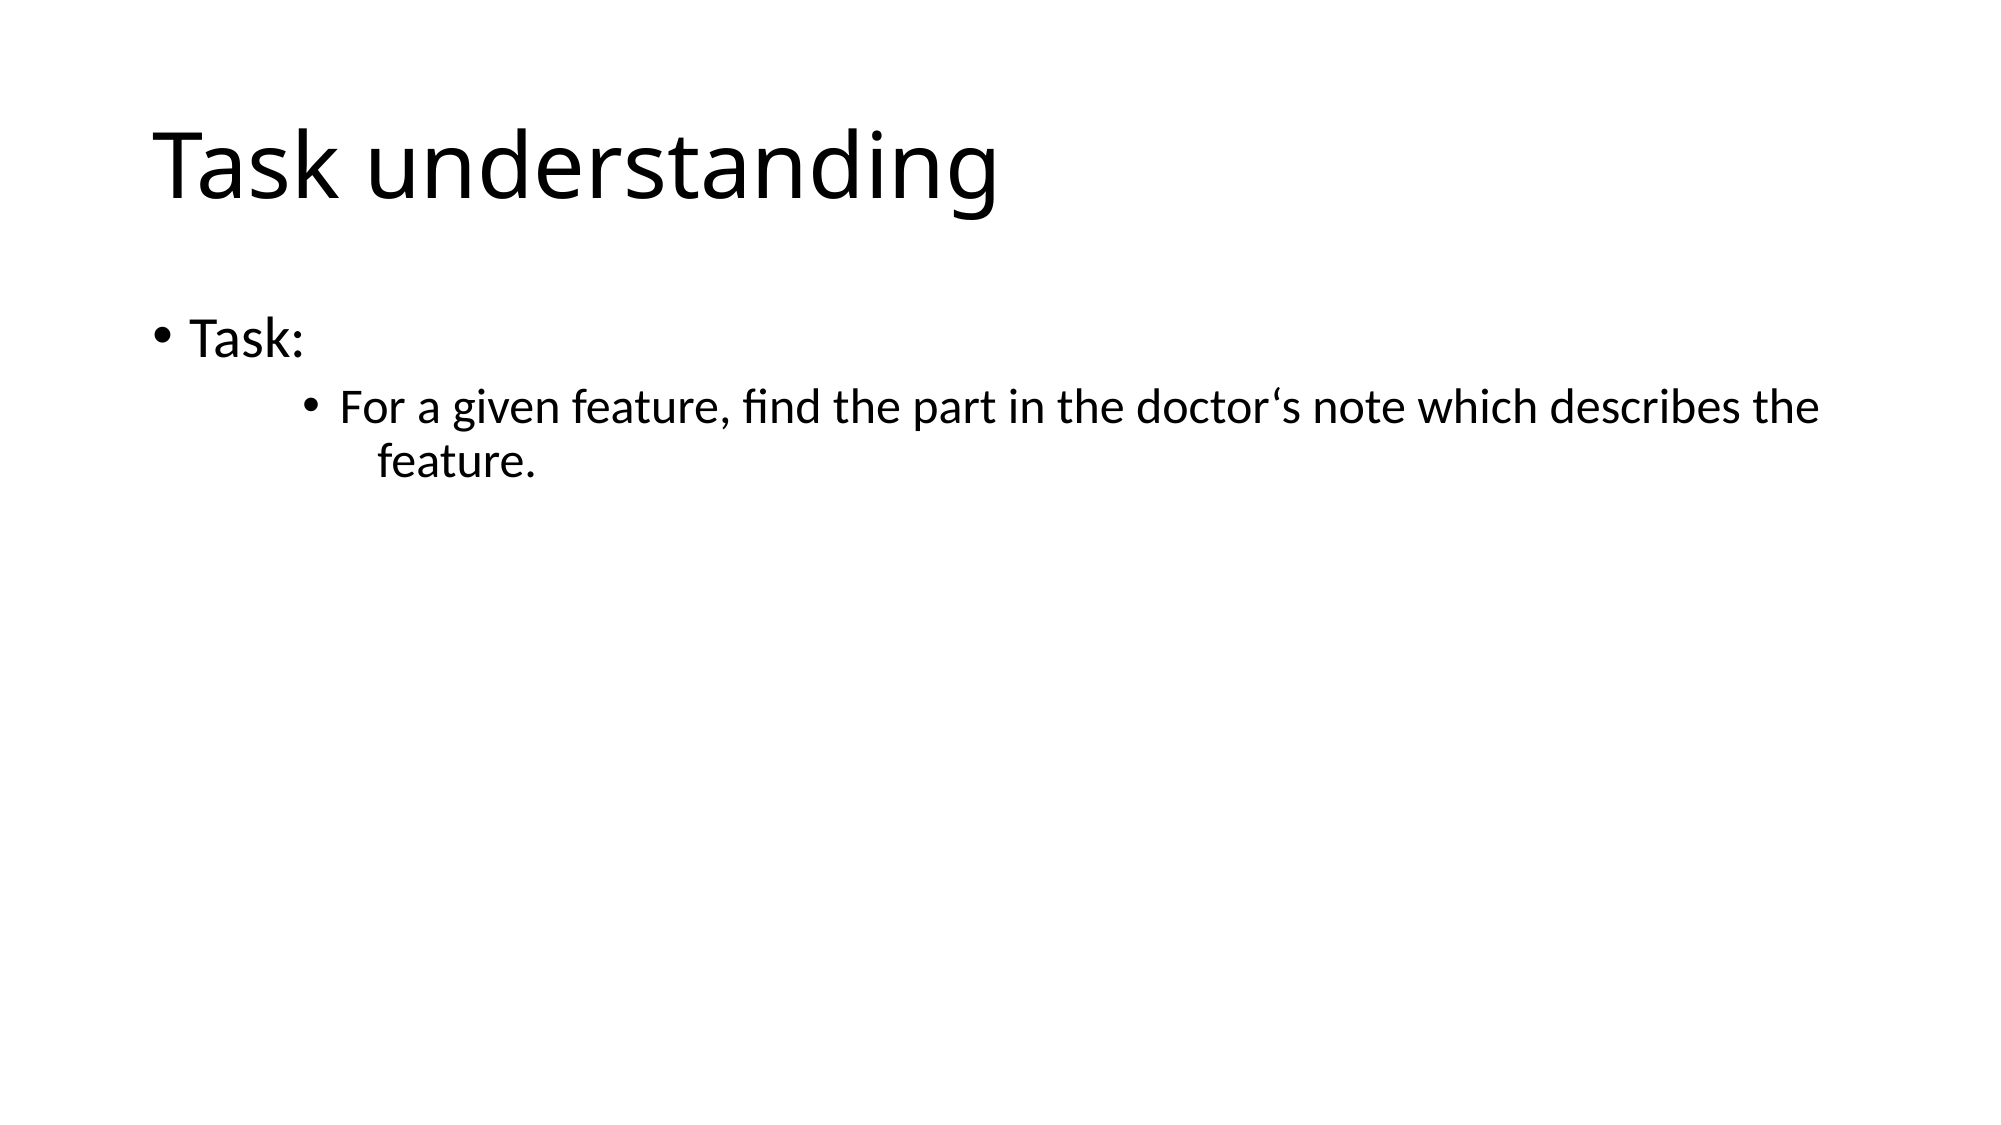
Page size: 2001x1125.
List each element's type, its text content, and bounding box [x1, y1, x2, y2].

list Task: For a given feature, find the part in the doctor‘s note which describes the feature. [137, 299, 1863, 1014]
title Task understanding [137, 59, 1863, 278]
